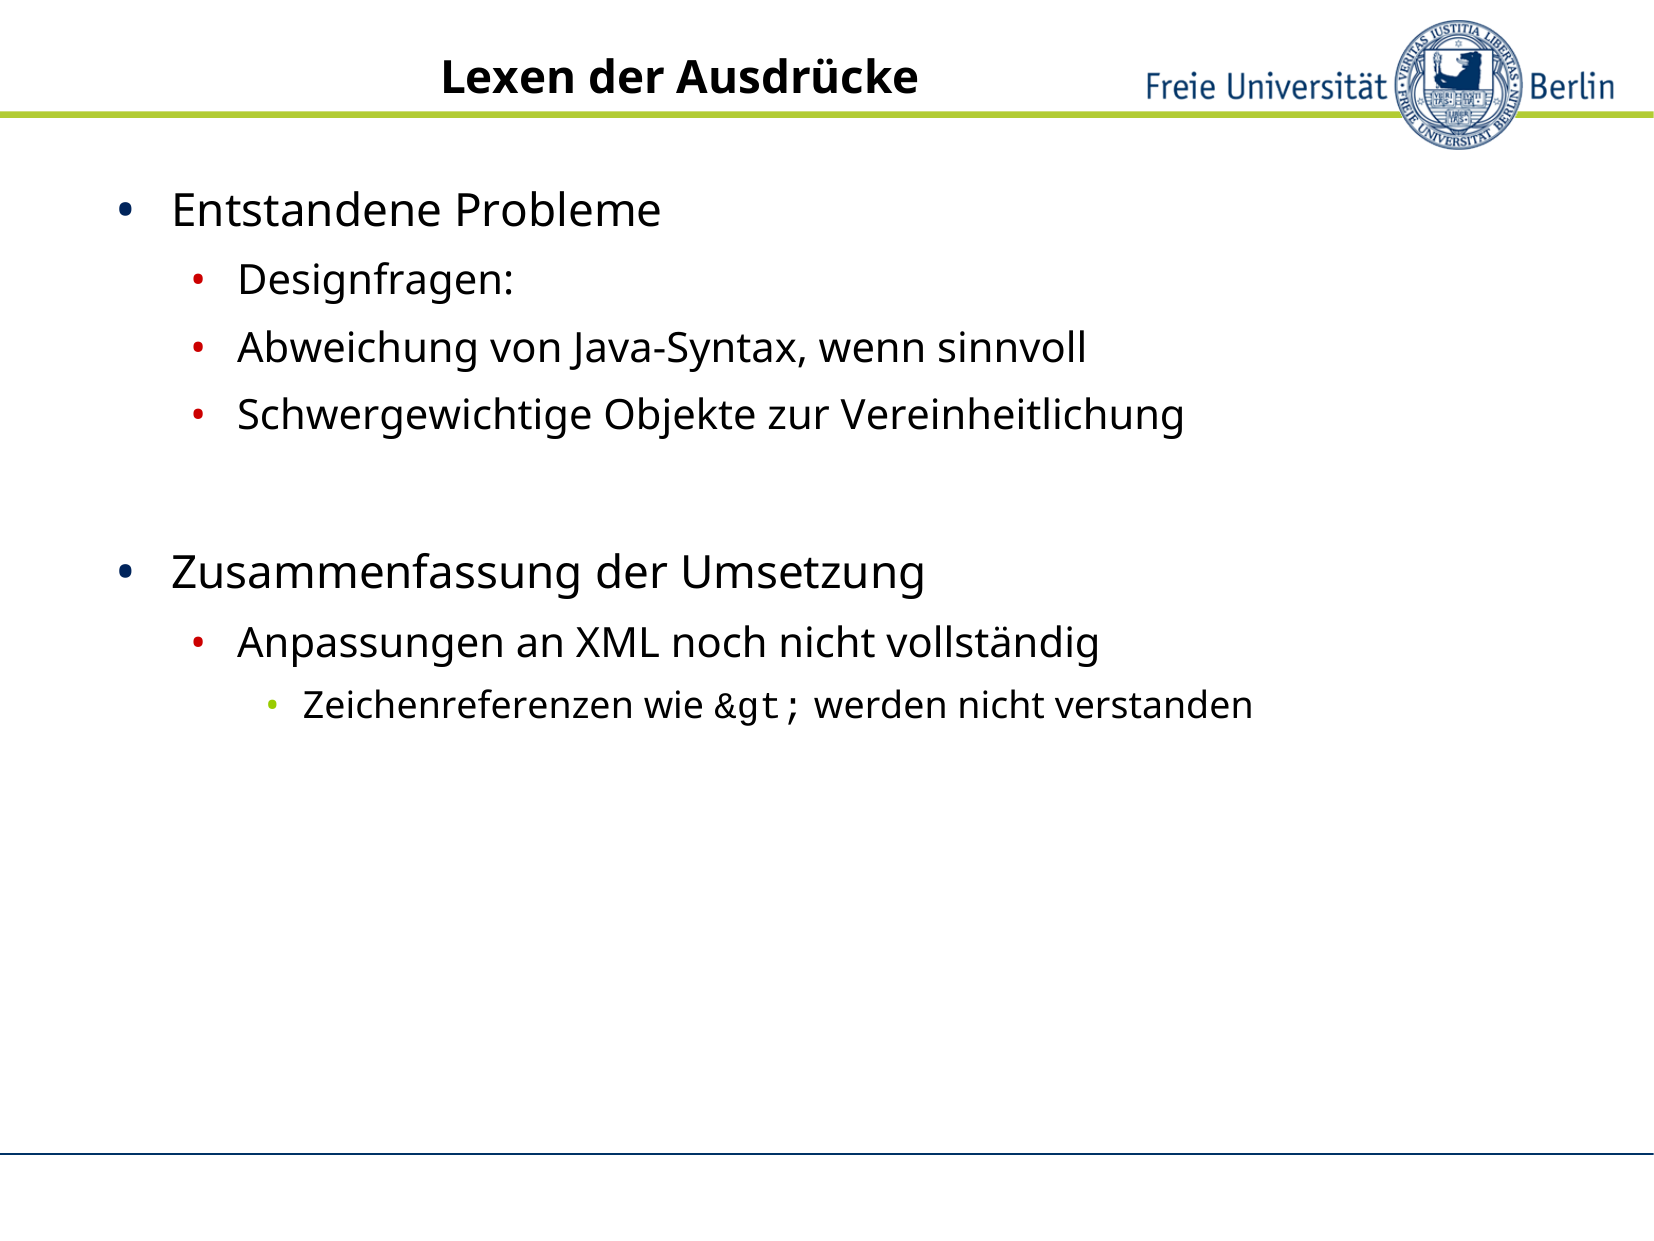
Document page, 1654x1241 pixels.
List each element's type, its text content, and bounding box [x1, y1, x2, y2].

title Lexen der Ausdrücke [422, 0, 1654, 152]
list Entstandene Probleme Designfragen: Abweichung von Java-Syntax, wenn sinnvoll Schwergewichtige Objekte zur Vereinheitlichung Zusammenfassung der Umsetzung Anpassungen an XML noch nicht vollständig Zeichenreferenzen wie &gt; werden nicht verstanden [115, 177, 1418, 681]
